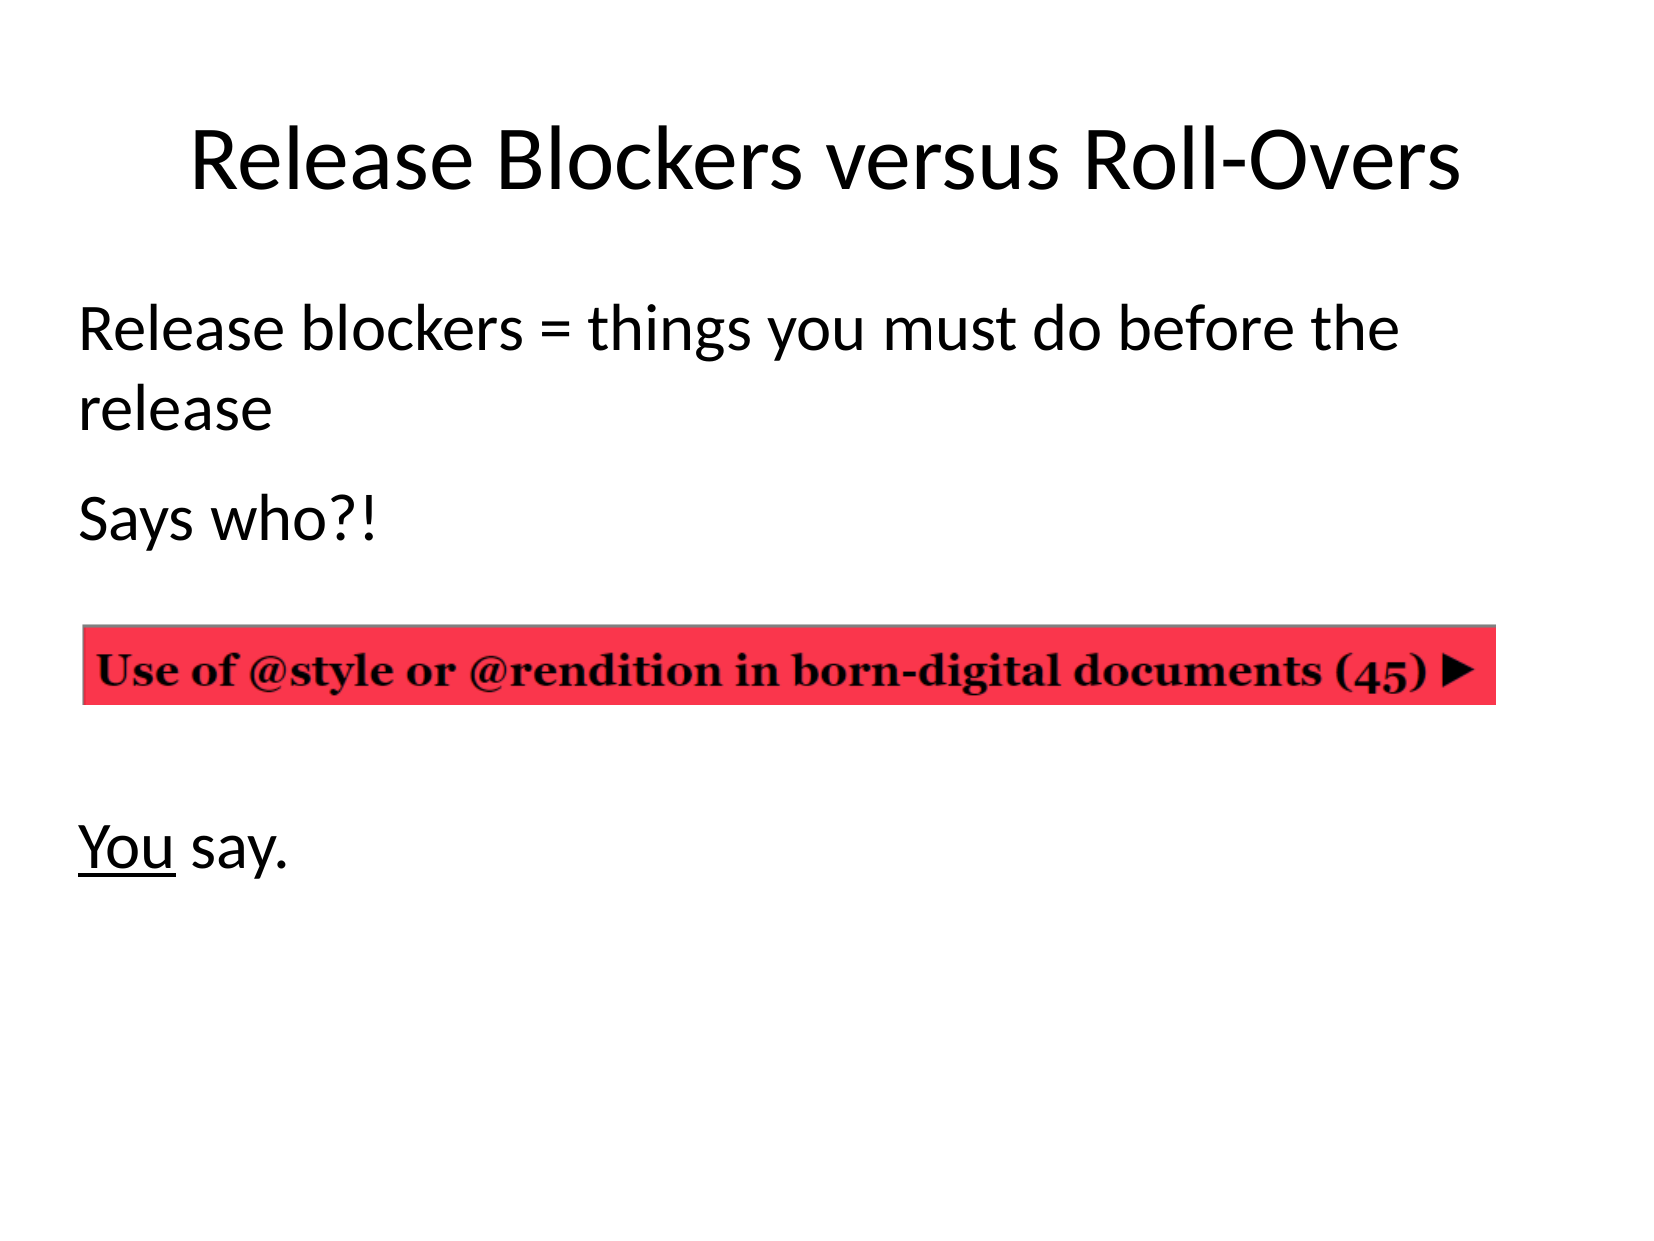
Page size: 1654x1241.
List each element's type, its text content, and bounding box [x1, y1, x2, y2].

title Release Blockers versus Roll-Overs [82, 49, 1571, 257]
picture [78, 620, 1496, 705]
list Release blockers = things you must do before the release Says who?! You say. [78, 283, 1567, 1003]
